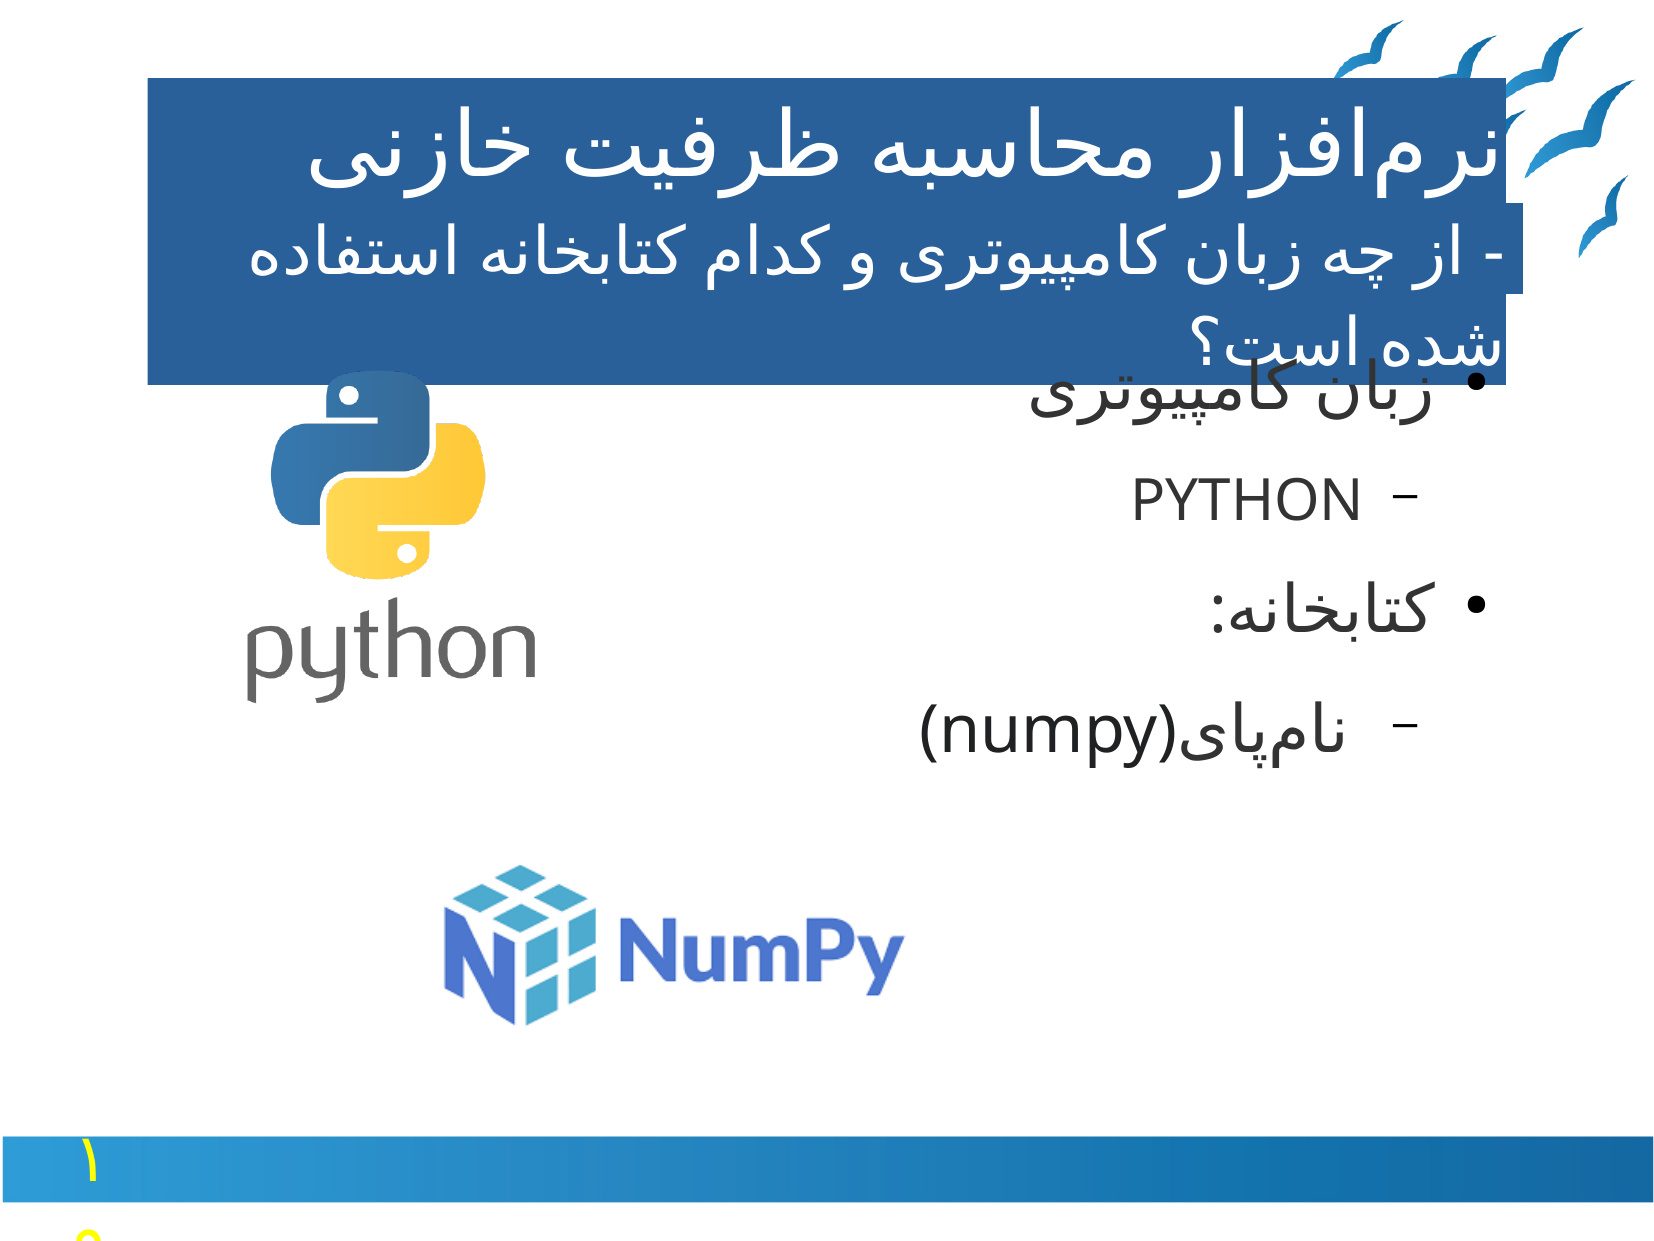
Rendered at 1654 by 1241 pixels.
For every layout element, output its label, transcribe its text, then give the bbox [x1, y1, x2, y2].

picture [0, 0, 1654, 1241]
picture [236, 365, 544, 709]
title نرم‌افزار محاسبه ظرفیت خازنی - از چه زبان کامپیوتری و کدام کتابخانه استفاده شده است؟ [147, 123, 1506, 338]
picture [413, 828, 937, 1063]
list زبان کامپیوتری PYTHON کتابخانه: نام‌پای(numpy) [147, 338, 1506, 1231]
text_box ۱۹ [59, 1102, 148, 1241]
